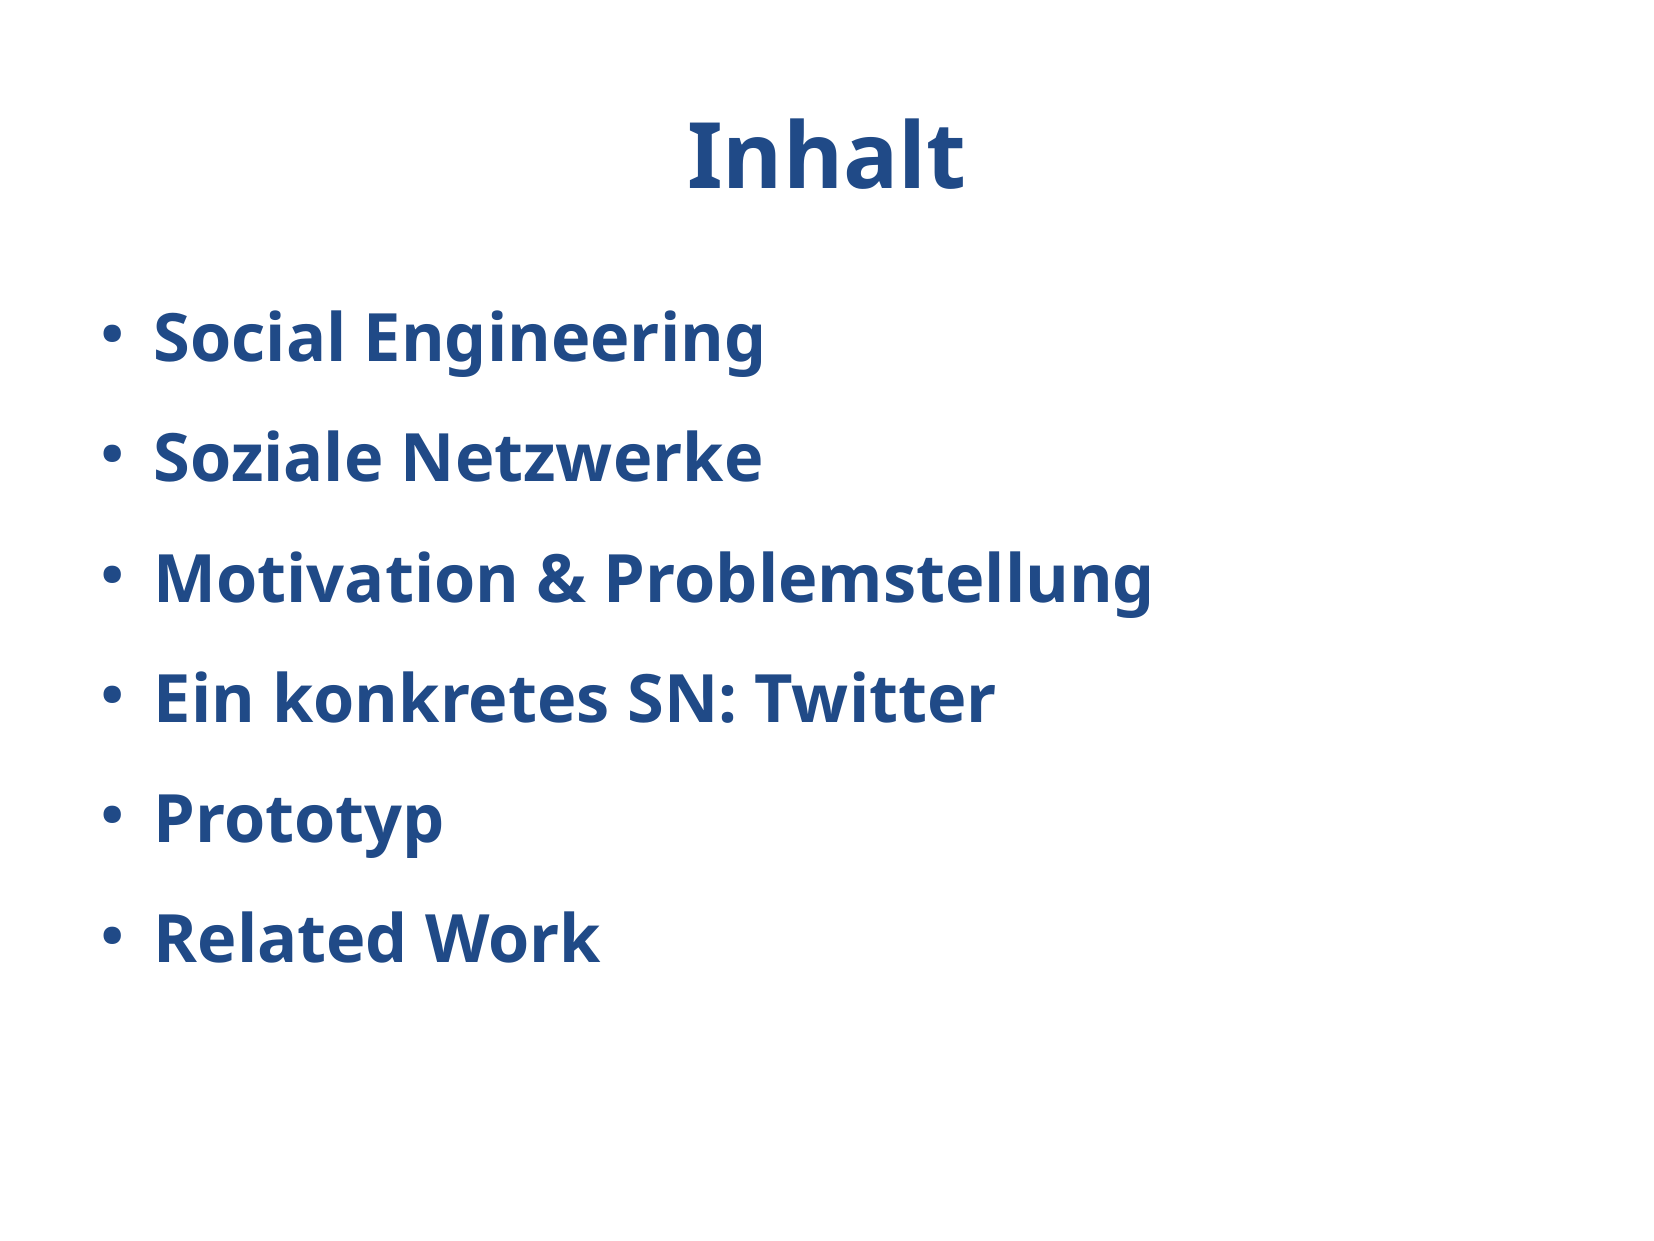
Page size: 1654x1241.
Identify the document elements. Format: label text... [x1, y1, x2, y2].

list Social Engineering Soziale Netzwerke Motivation & Problemstellung Ein konkretes SN: Twitter Prototyp Related Work [82, 290, 1571, 1094]
title Inhalt [82, 49, 1571, 257]
